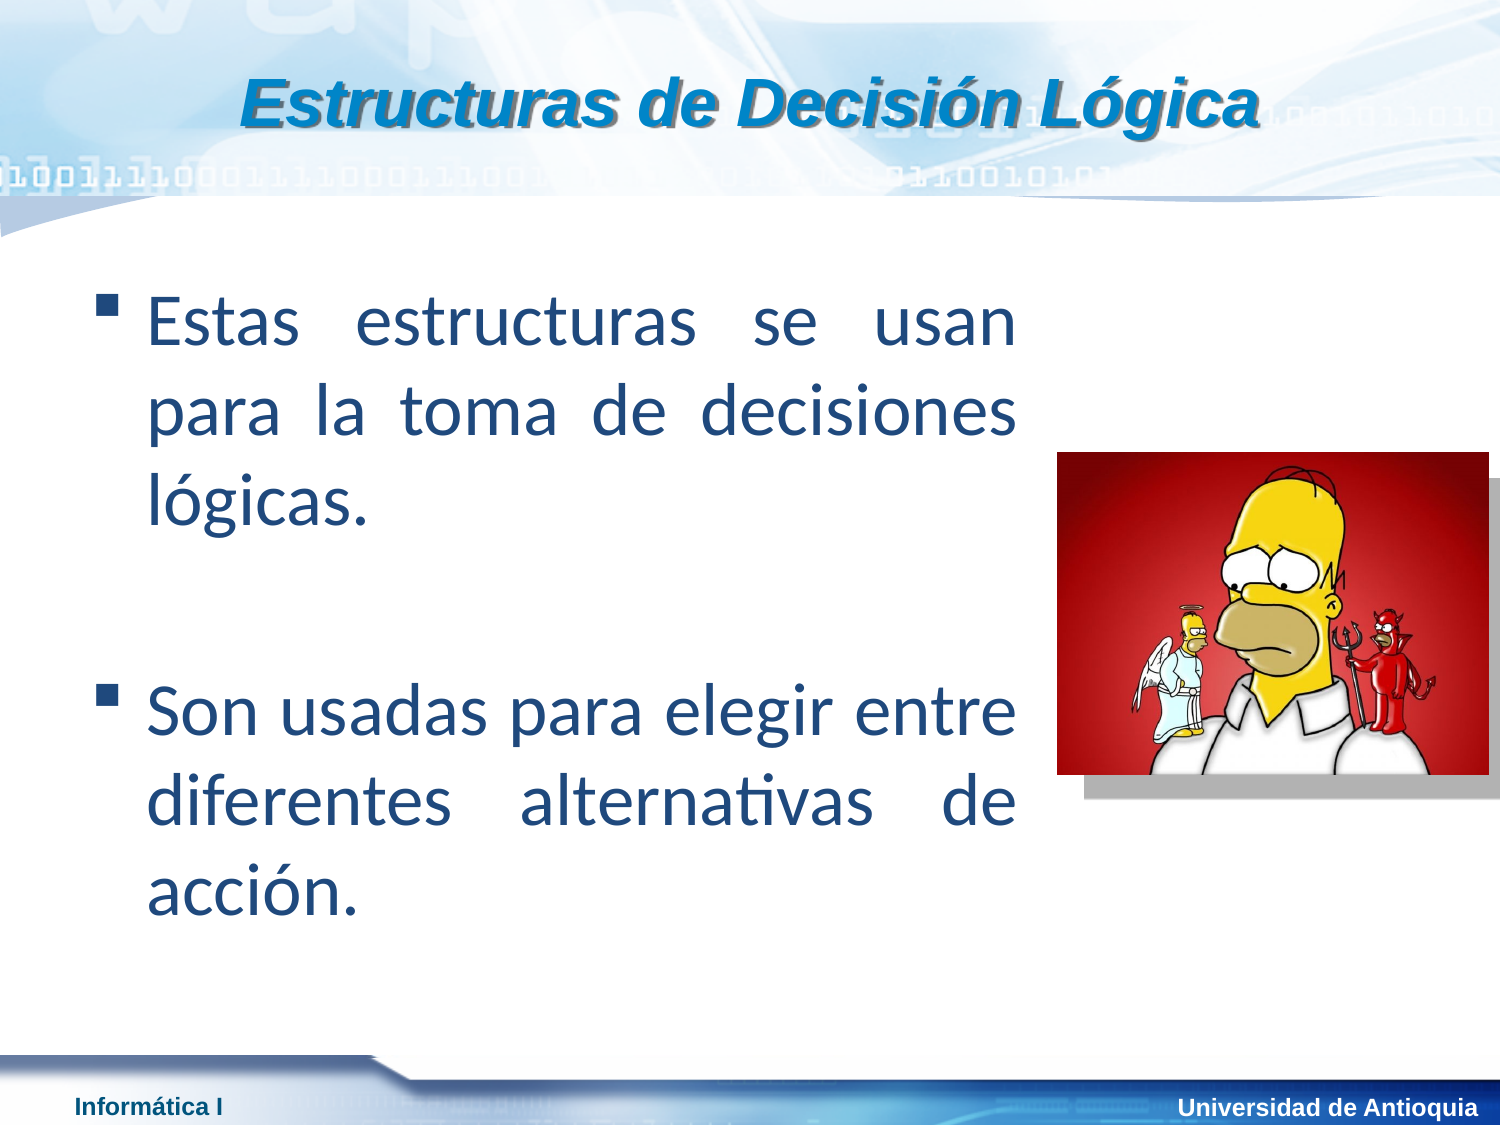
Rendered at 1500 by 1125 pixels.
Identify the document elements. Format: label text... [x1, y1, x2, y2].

picture [0, 0, 1500, 196]
list Estas estructuras se usan para la toma de decisiones lógicas. Son usadas para elegir entre diferentes alternativas de acción. [75, 262, 1034, 938]
picture [1057, 452, 1489, 776]
title Estructuras de Decisión Lógica [224, 57, 1438, 150]
picture [0, 1055, 1500, 1125]
